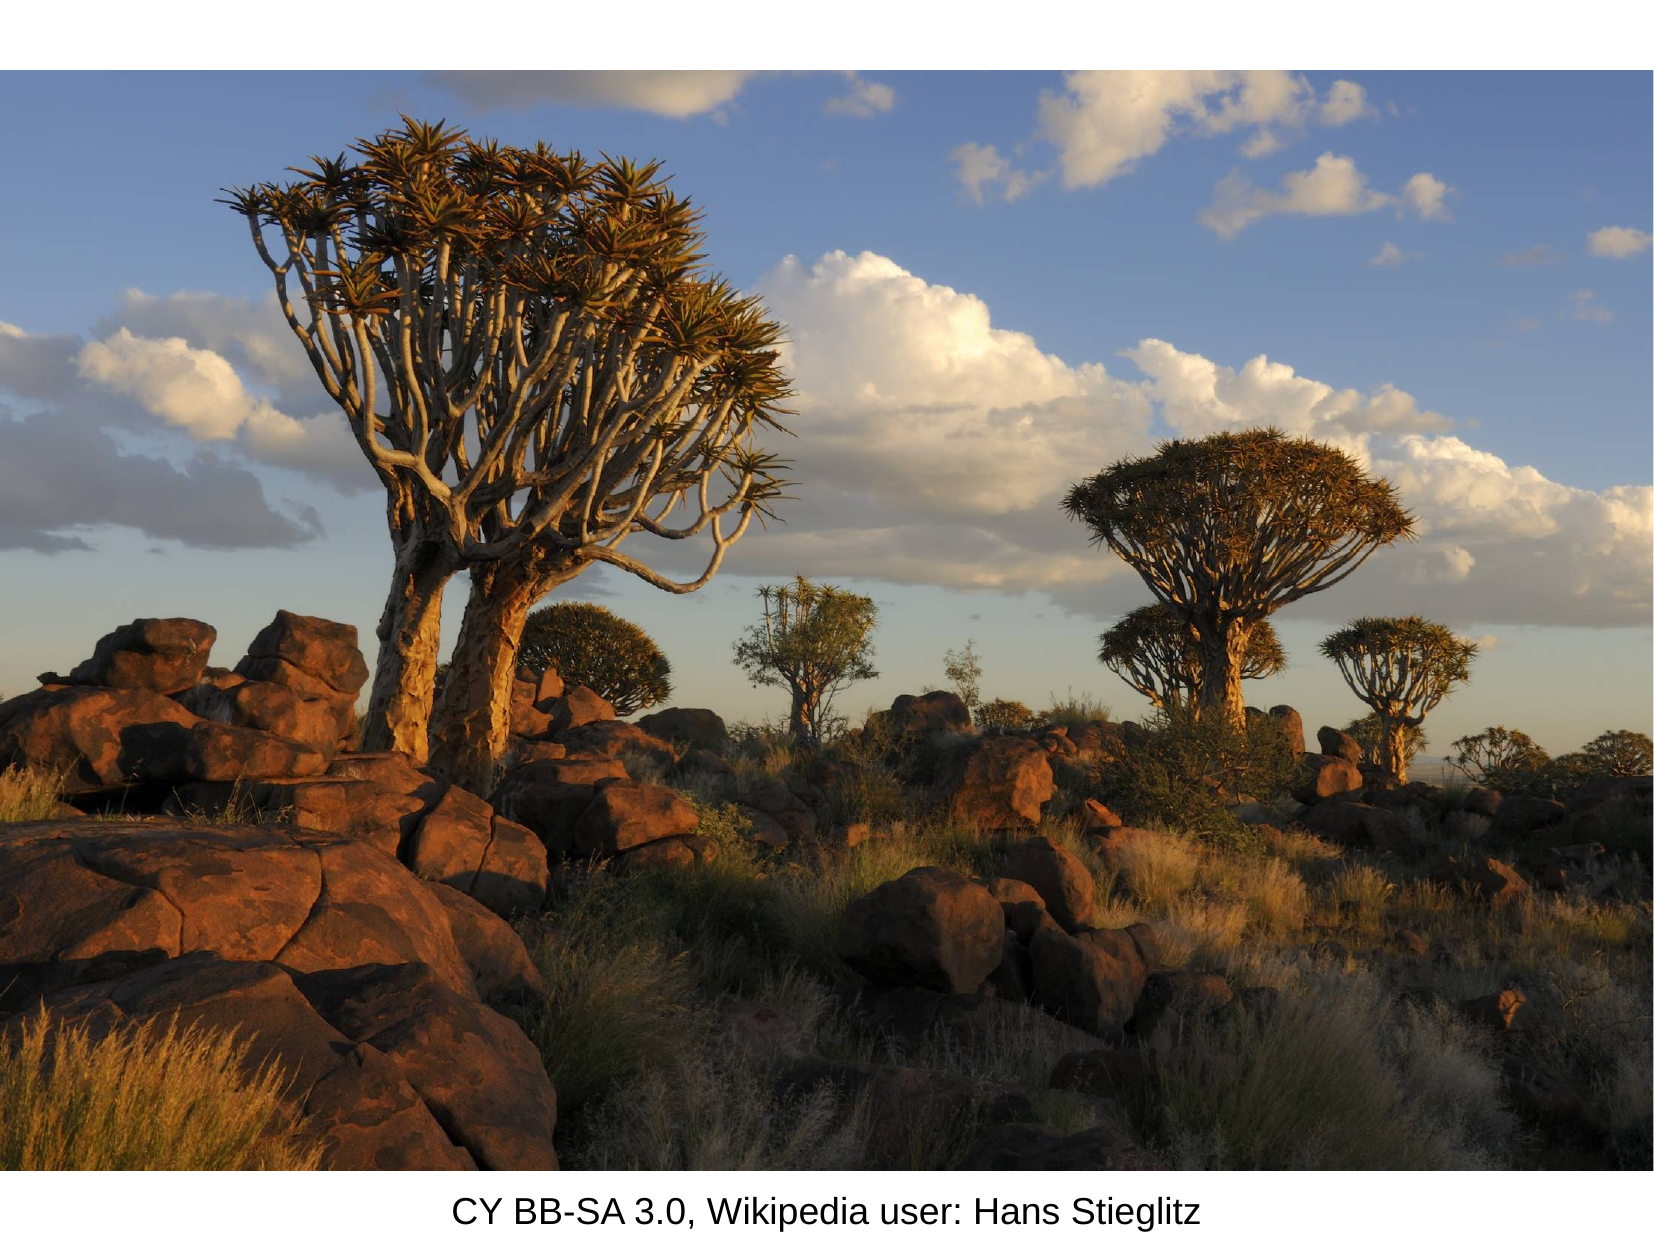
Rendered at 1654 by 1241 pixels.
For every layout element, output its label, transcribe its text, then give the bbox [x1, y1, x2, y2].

picture [0, 70, 1654, 1171]
text_box CY BB-SA 3.0, Wikipedia user: Hans Stieglitz [436, 1183, 1218, 1241]
